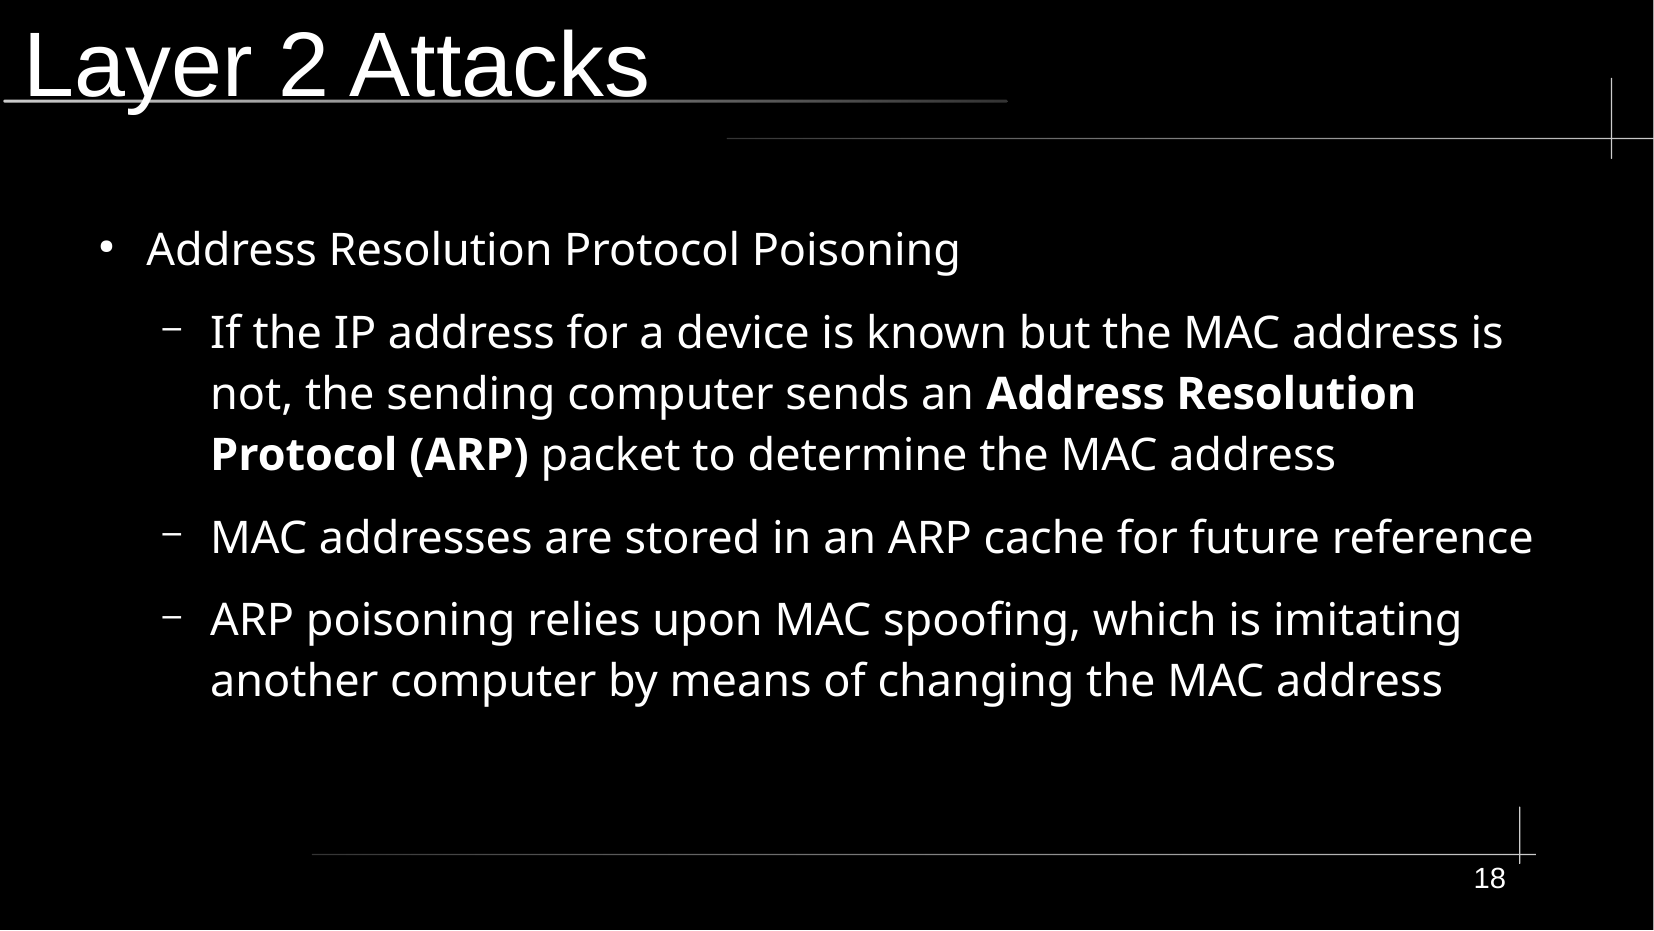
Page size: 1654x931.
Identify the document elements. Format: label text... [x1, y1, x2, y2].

title Layer 2 Attacks [23, 11, 1589, 119]
list Address Resolution Protocol Poisoning If the IP address for a device is known but the MAC address is not, the sending computer sends an Address Resolution Protocol (ARP) packet to determine the MAC address MAC addresses are stored in an ARP cache for future reference ARP poisoning relies upon MAC spoofing, which is imitating another computer by means of changing the MAC address [82, 217, 1571, 758]
